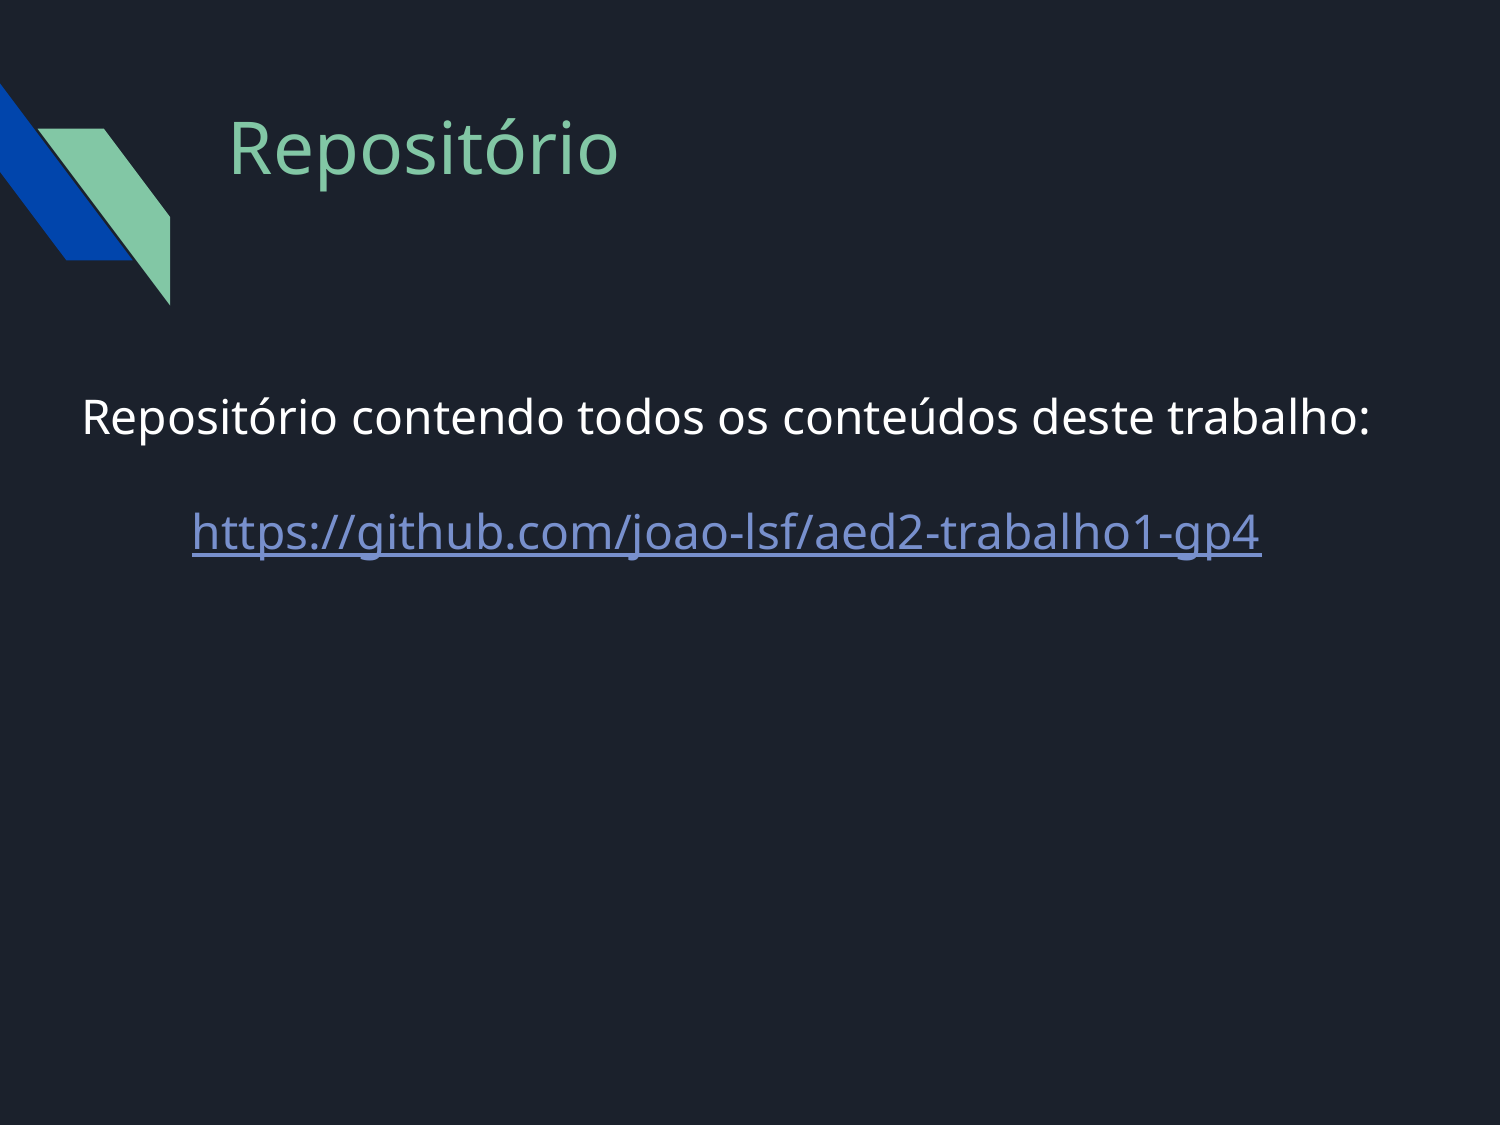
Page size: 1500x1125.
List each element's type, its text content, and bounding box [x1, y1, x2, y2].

title Repositório [212, 86, 1368, 287]
list Repositório contendo todos os conteúdos deste trabalho: https://github.com/joao-lsf/aed2-trabalho1-gp4 [32, 342, 1422, 980]
